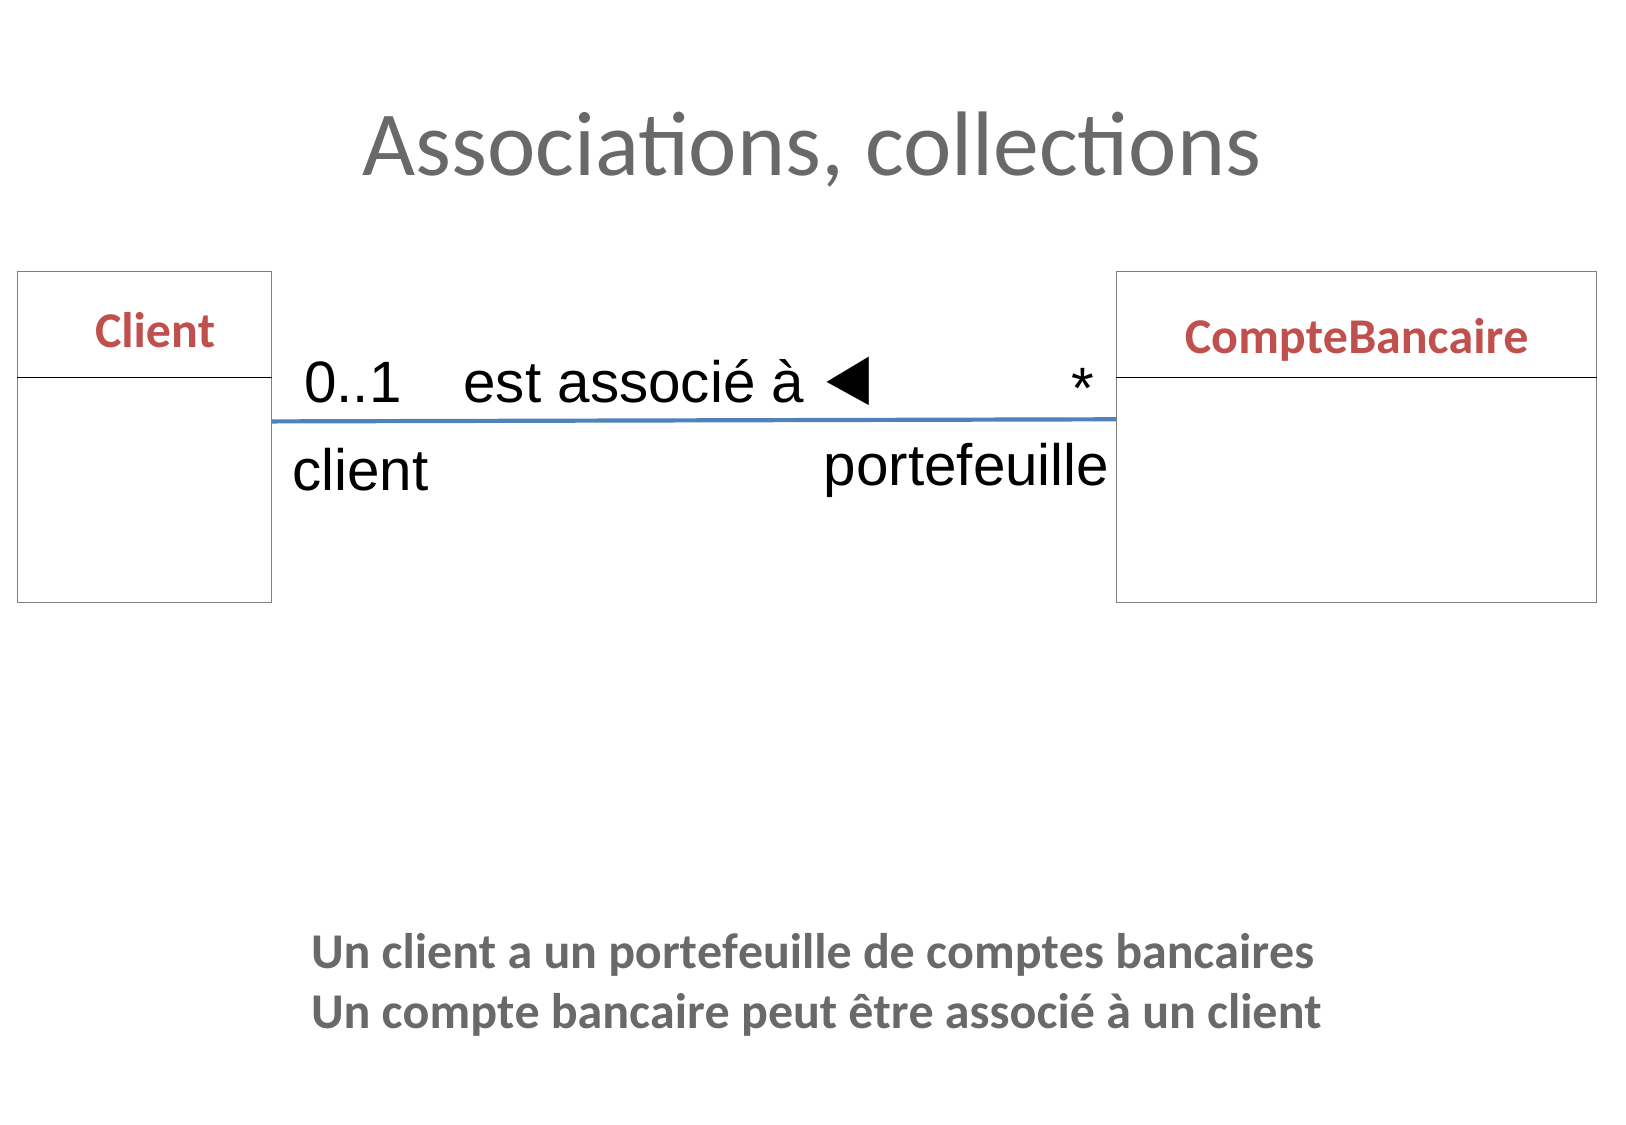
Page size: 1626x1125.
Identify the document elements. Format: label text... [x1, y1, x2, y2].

text_box 0..1 [289, 336, 417, 422]
title Associations, collections [81, 45, 1544, 233]
text_box * [1057, 342, 1110, 419]
text_box portefeuille [809, 419, 1125, 505]
text_box est associé à ◀ [448, 336, 891, 422]
text_box client [277, 425, 444, 511]
